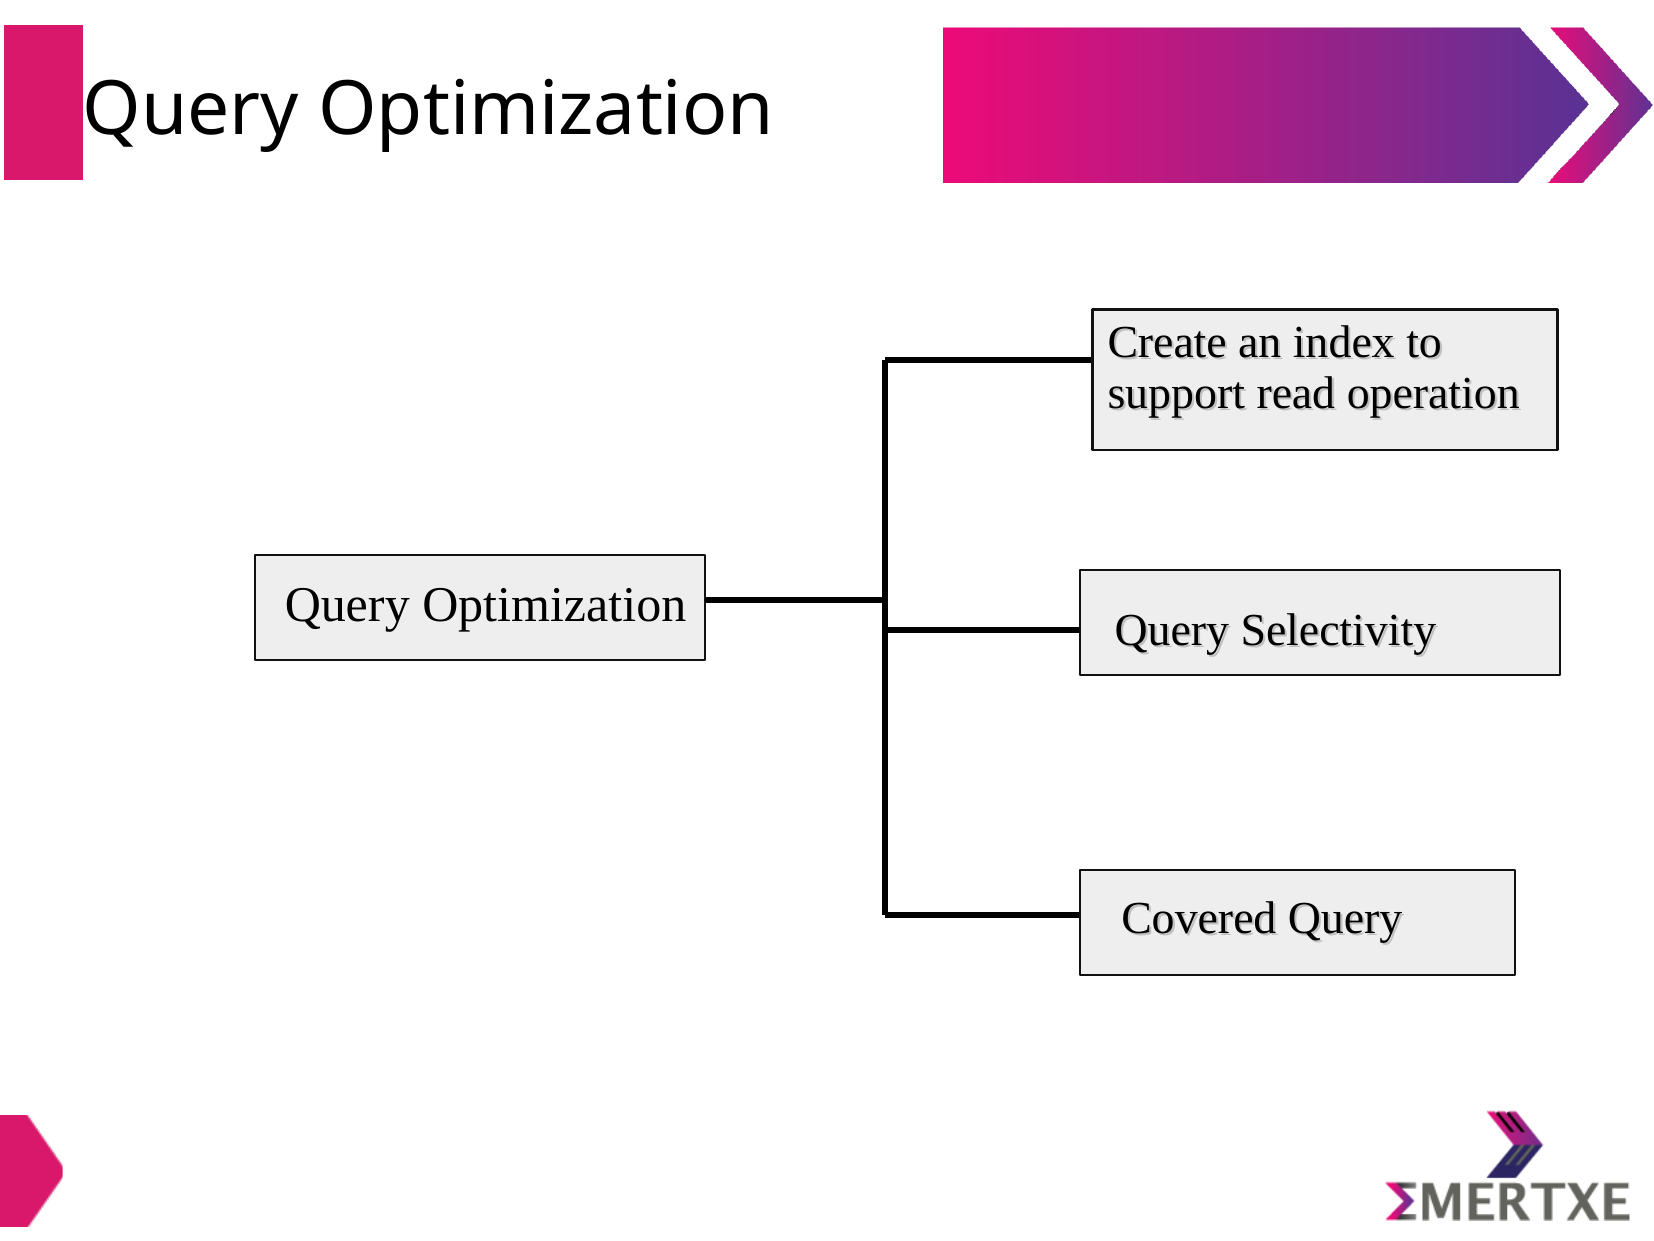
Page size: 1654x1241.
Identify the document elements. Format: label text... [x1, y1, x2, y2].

text_box [1080, 570, 1561, 676]
text_box [255, 555, 706, 661]
text_box [1092, 427, 1558, 451]
text_box Query Selectivity [1099, 597, 1550, 664]
title Query Optimization [82, 2, 1571, 210]
text_box Covered Query [1095, 885, 1501, 951]
picture [1571, 27, 1653, 183]
text_box Query Optimization [270, 570, 706, 641]
text_box Create an index to support read operation [1092, 309, 1558, 427]
picture [1385, 1107, 1631, 1221]
text_box [1080, 870, 1516, 976]
